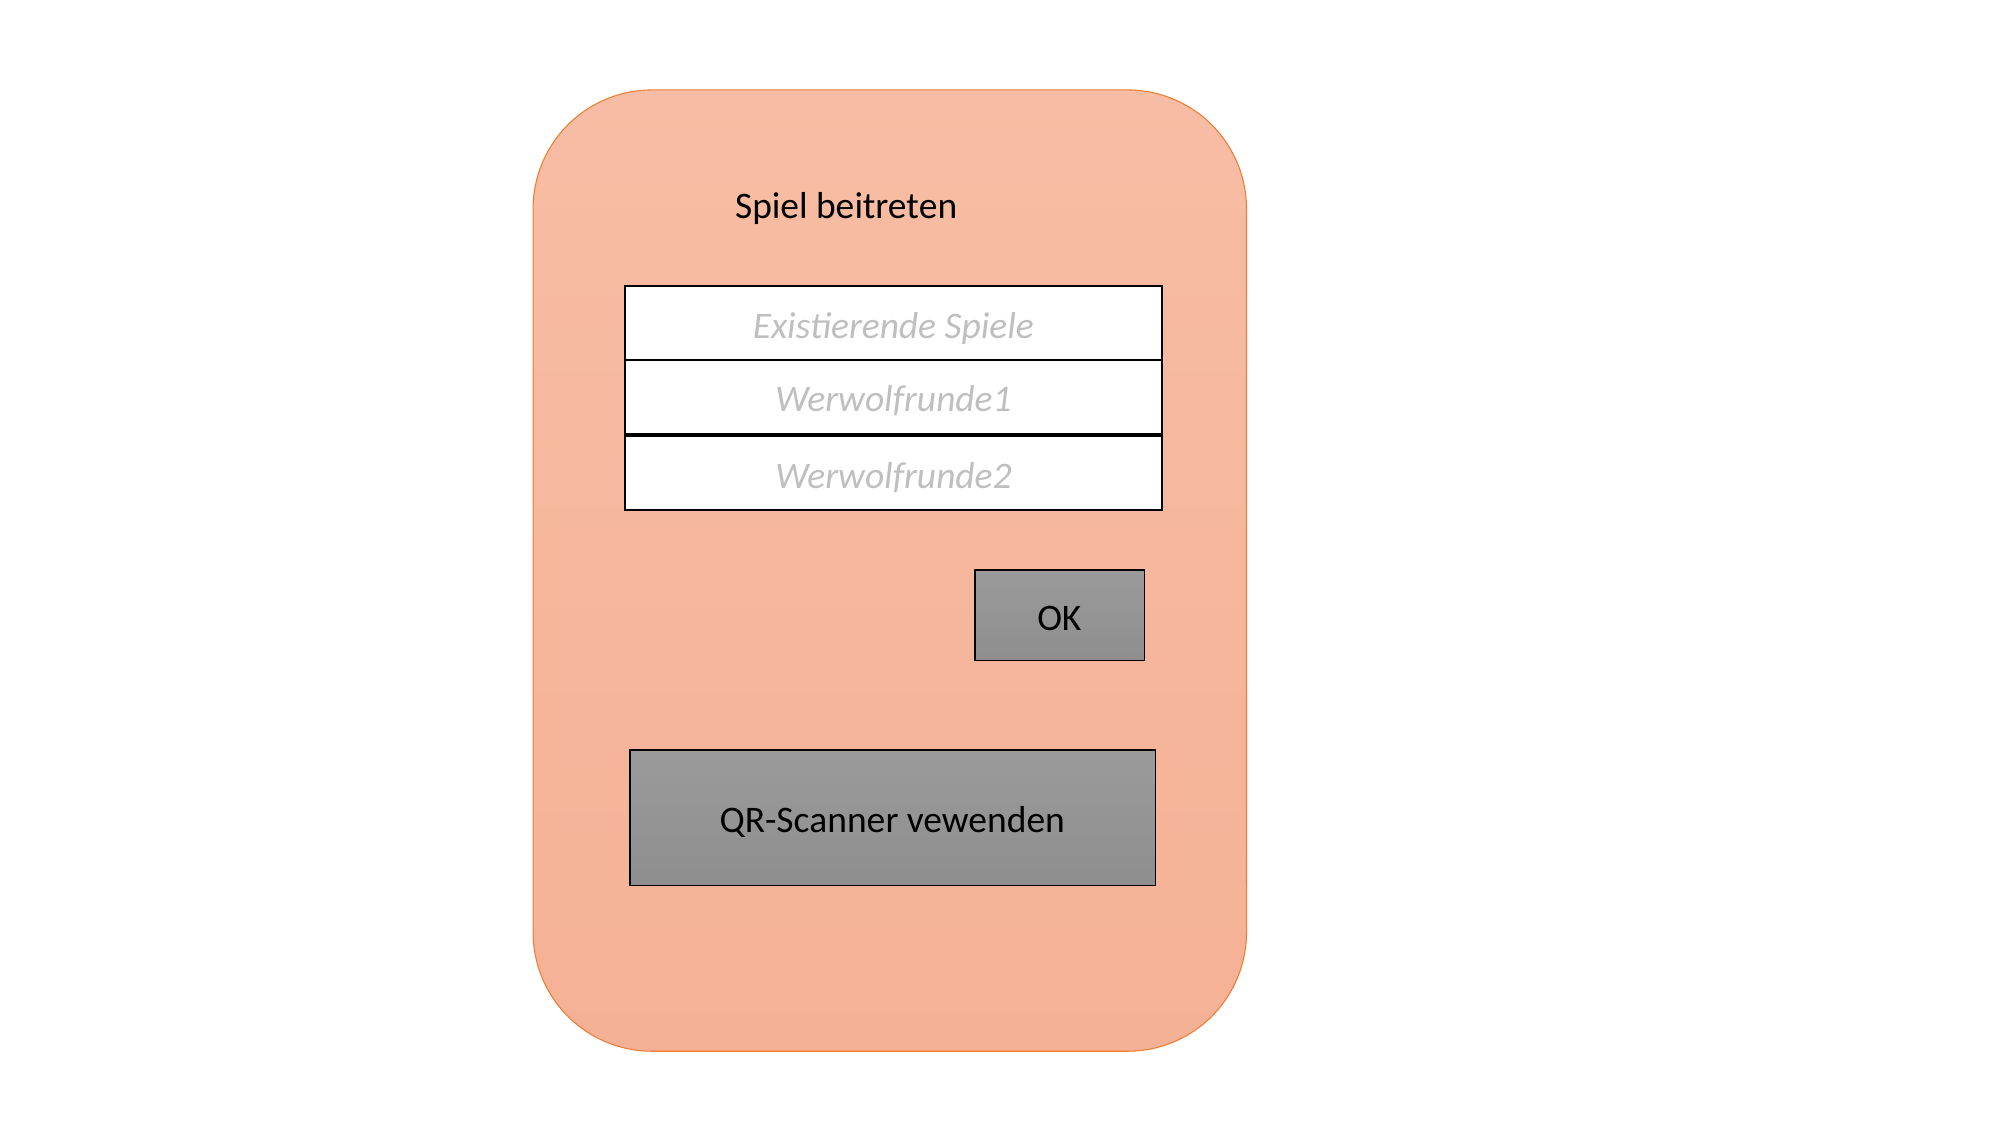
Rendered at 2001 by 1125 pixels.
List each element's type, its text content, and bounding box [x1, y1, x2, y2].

text_box Werwolfrunde1 [625, 360, 1162, 434]
text_box Werwolfrunde2 [625, 436, 1162, 510]
text_box QR-Scanner vewenden [630, 750, 1155, 885]
text_box Existierende Spiele [625, 286, 1162, 360]
text_box [533, 89, 1247, 1052]
text_box OK [975, 570, 1144, 661]
text_box Spiel beitreten [720, 173, 1111, 234]
